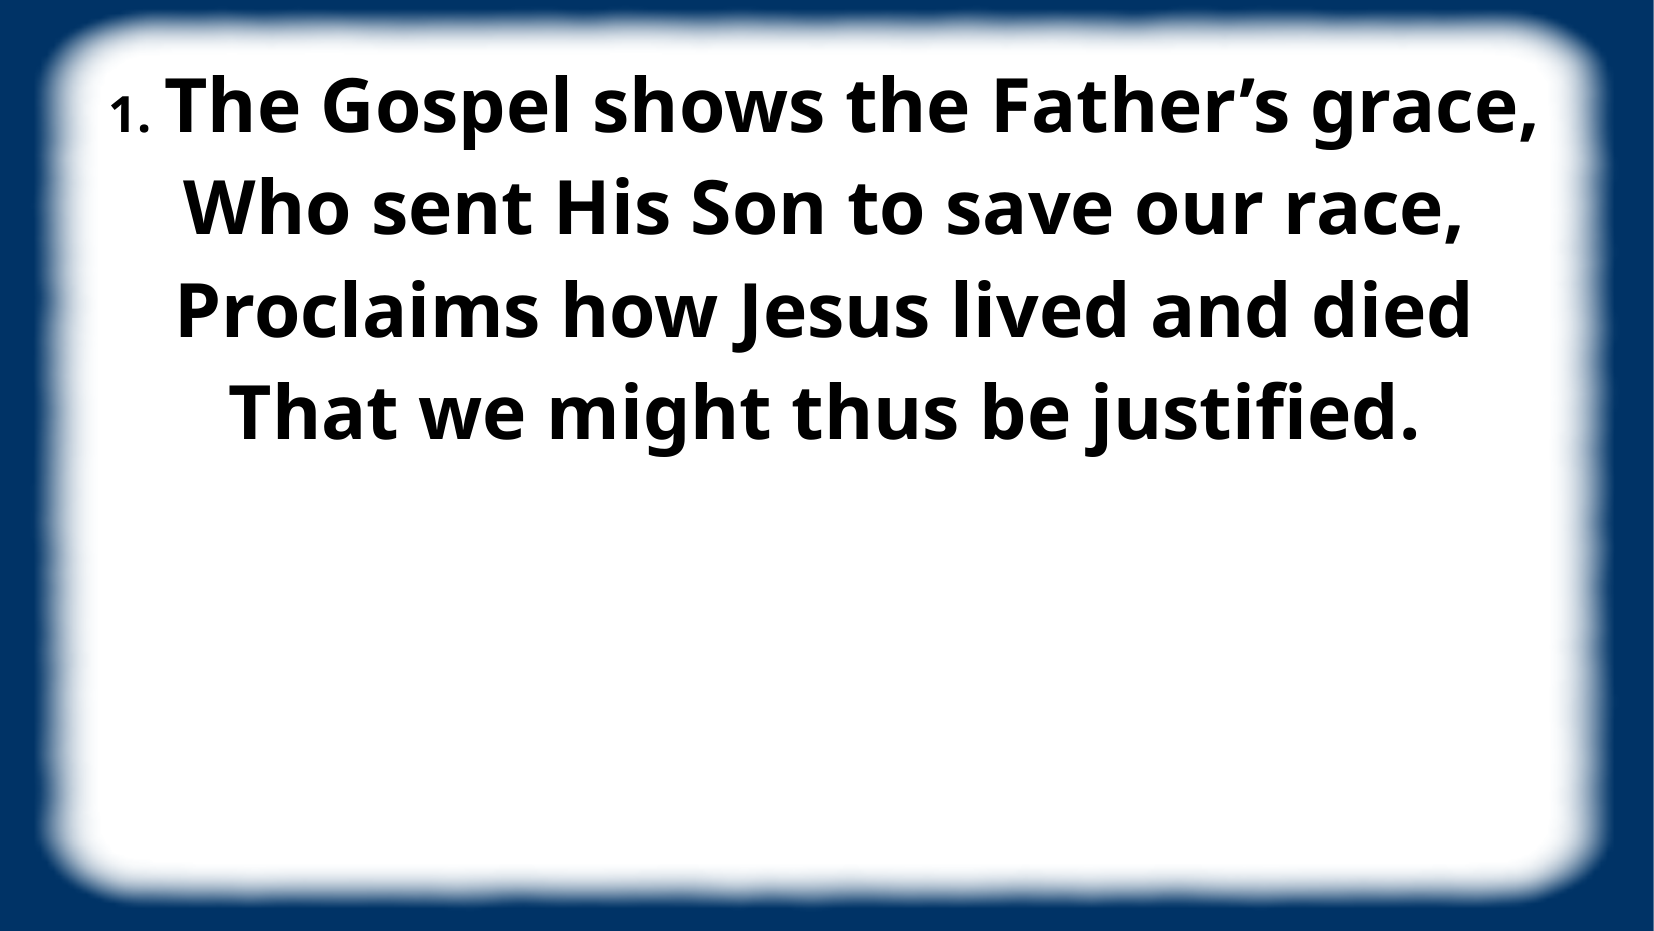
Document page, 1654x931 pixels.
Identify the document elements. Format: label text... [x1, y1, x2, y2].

text_box 1. The Gospel shows the Father’s grace, Who sent His Son to save our race, Proclaims how Jesus lived and died That we might thus be justified. [75, 45, 1576, 460]
picture [0, 0, 1654, 931]
